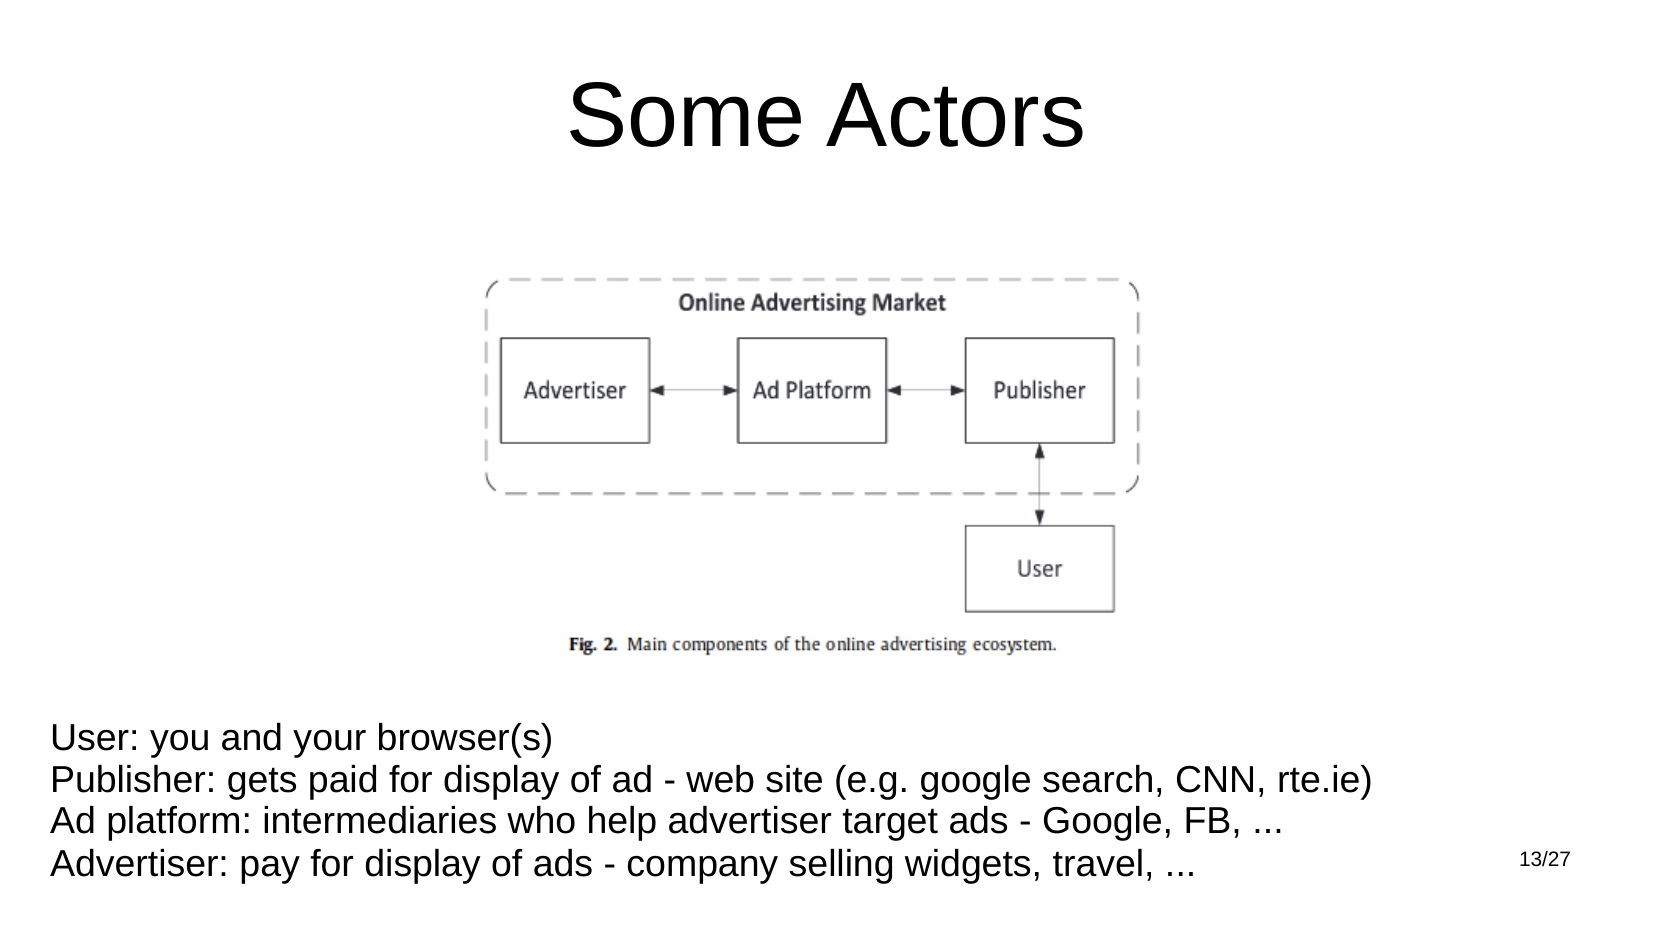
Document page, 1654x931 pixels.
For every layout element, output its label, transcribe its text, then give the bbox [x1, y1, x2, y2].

text_box User: you and your browser(s) Publisher: gets paid for display of ad - web site (e.g. google search, CNN, rte.ie) Ad platform: intermediaries who help advertiser target ads - Google, FB, ... Advertiser: pay for display of ads - company selling widgets, travel, ... [35, 708, 1465, 931]
title Some Actors [82, 37, 1571, 193]
picture [471, 261, 1192, 674]
